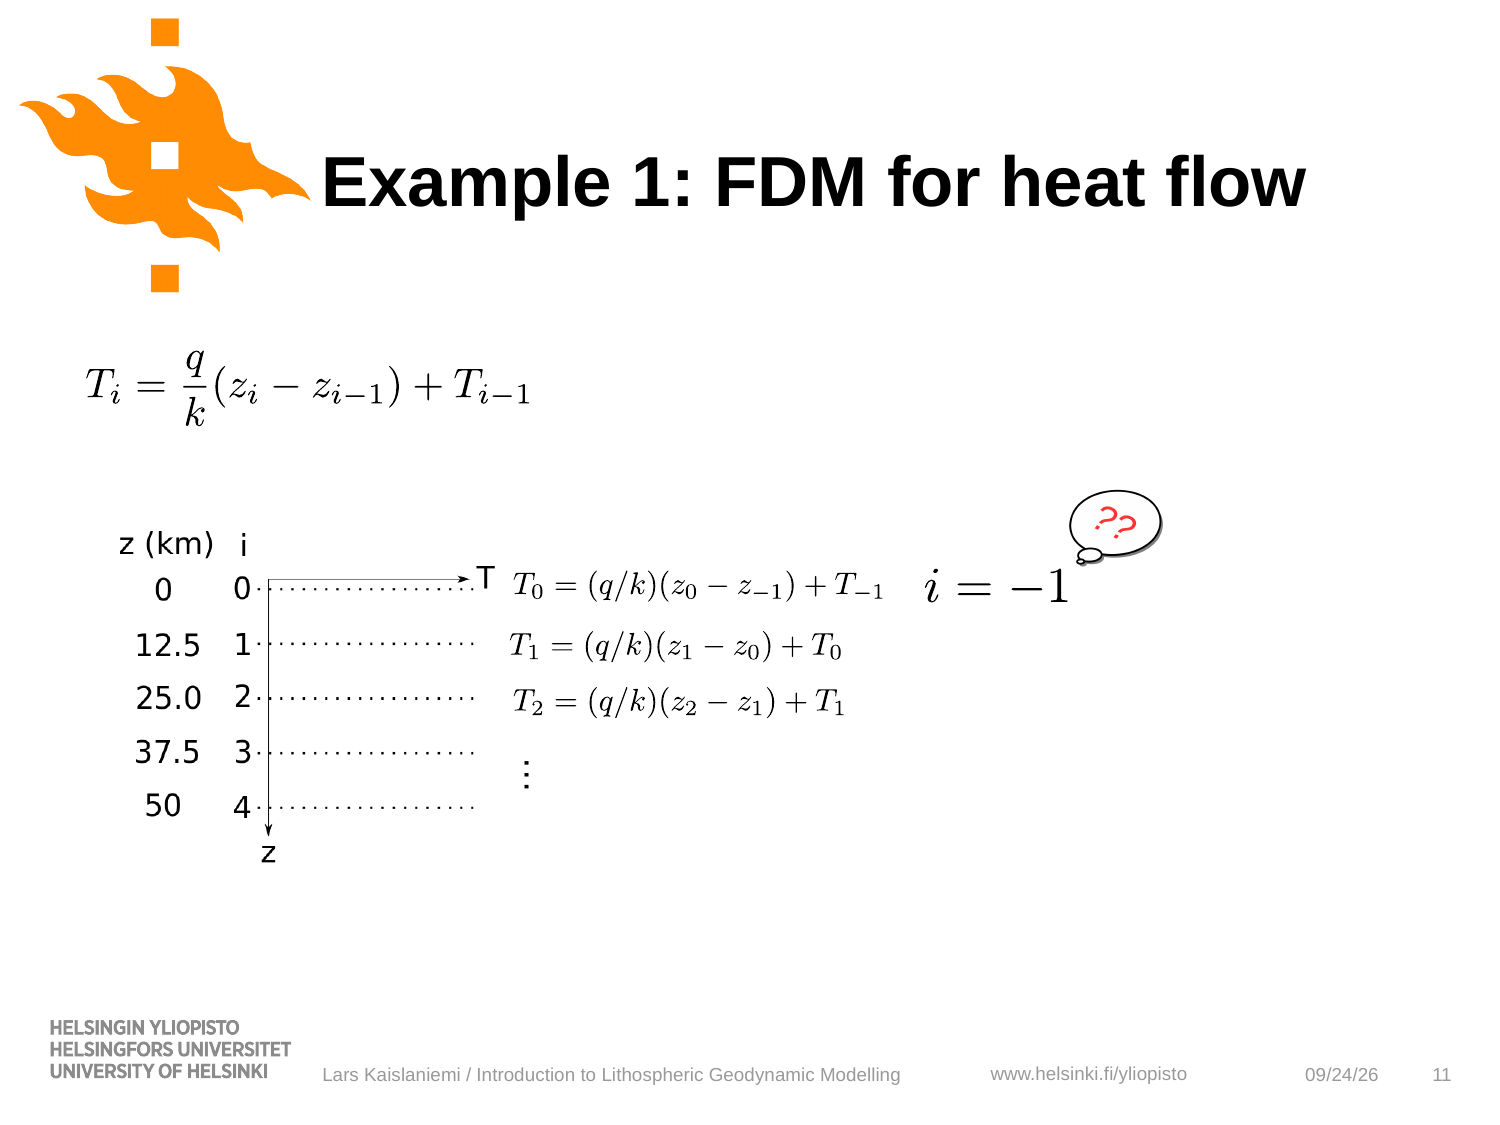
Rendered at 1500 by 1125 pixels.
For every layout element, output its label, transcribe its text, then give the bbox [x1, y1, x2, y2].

picture [0, 0, 337, 318]
text_box ?? [1069, 483, 1159, 565]
picture [1068, 488, 1164, 583]
text_box [85, 350, 532, 427]
picture [32, 1001, 309, 1096]
text_box [509, 631, 842, 663]
title Example 1: FDM for heat flow [321, 87, 1447, 276]
text_box [512, 687, 846, 719]
text_box [923, 568, 1072, 607]
picture [120, 531, 495, 863]
text_box [512, 570, 885, 602]
text_box … [509, 741, 566, 810]
